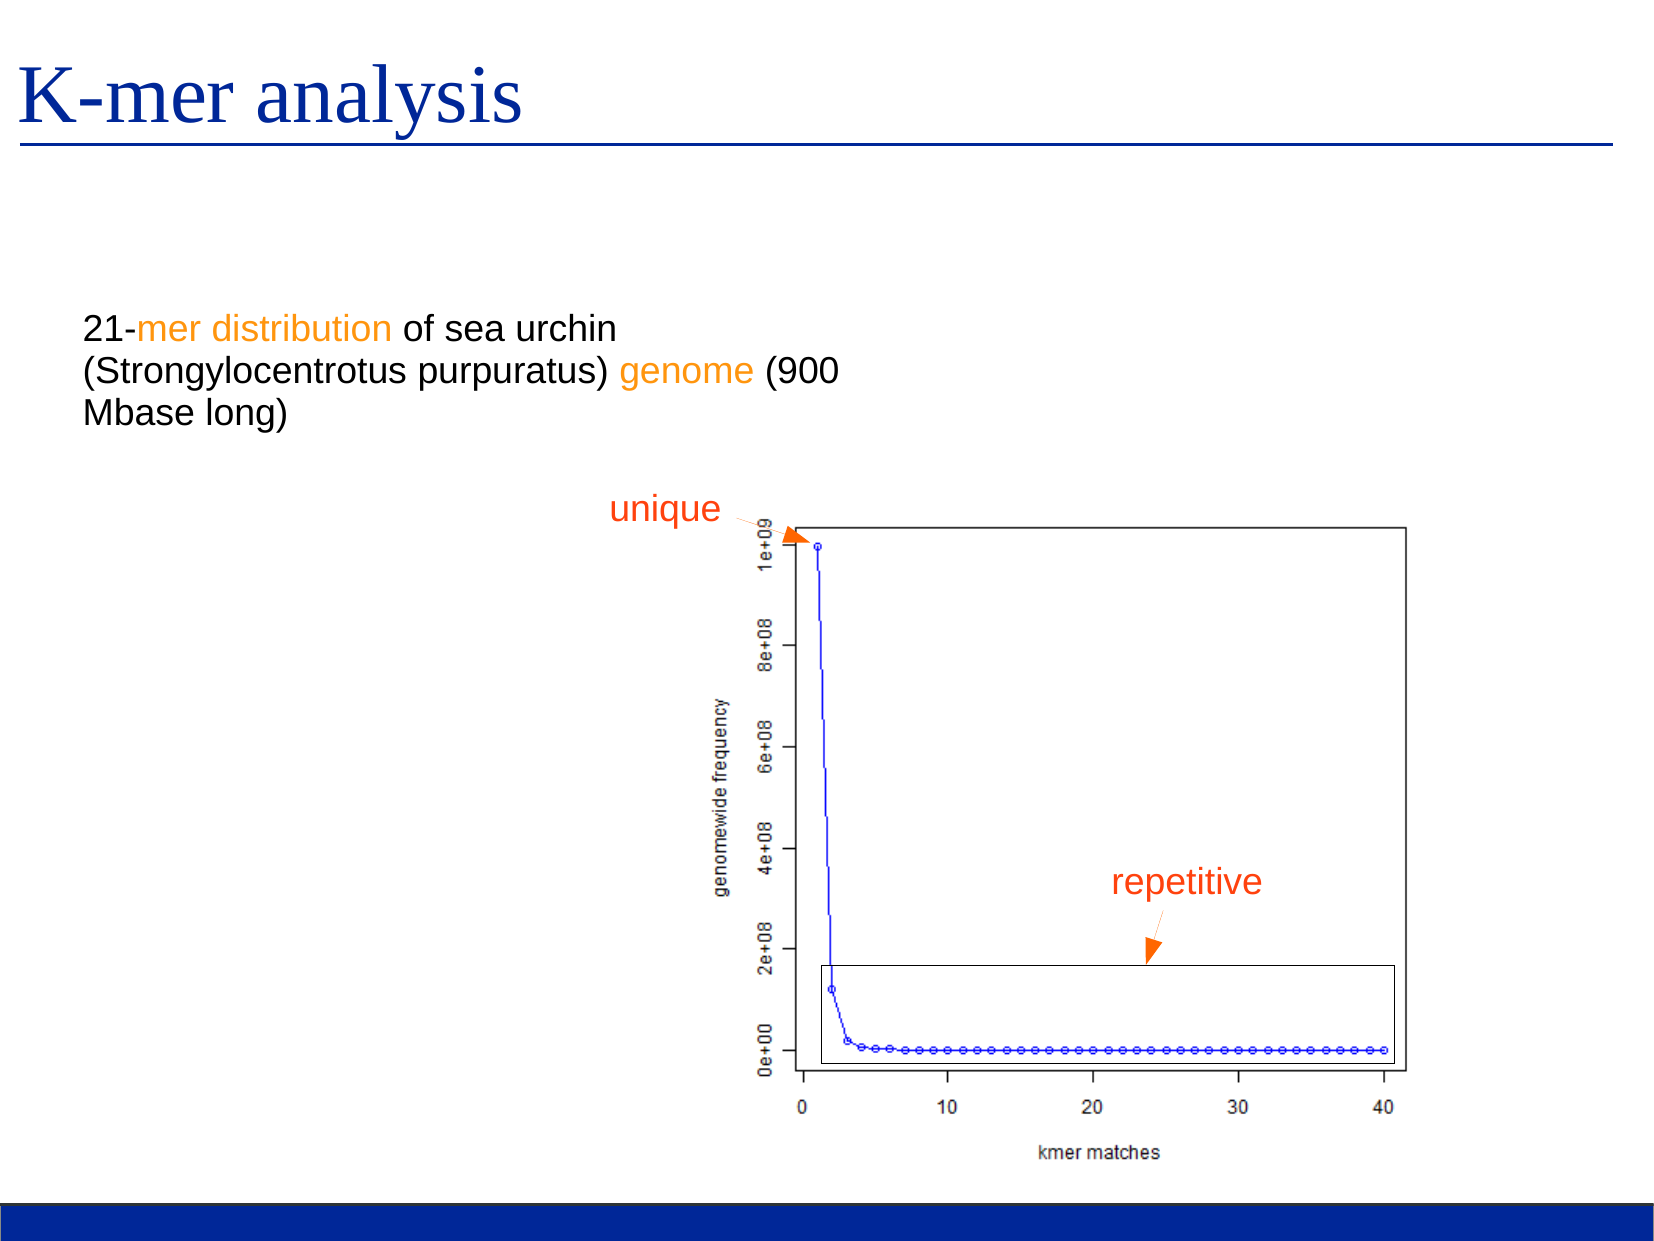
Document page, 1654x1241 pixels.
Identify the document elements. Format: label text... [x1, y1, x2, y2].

text_box unique [594, 480, 737, 538]
list 21-mer distribution of sea urchin (Strongylocentrotus purpuratus) genome (900 Mbase long) [82, 307, 841, 1127]
picture [703, 435, 1454, 1186]
text_box repetitive [1096, 853, 1279, 911]
title K-mer analysis [17, 0, 1589, 198]
